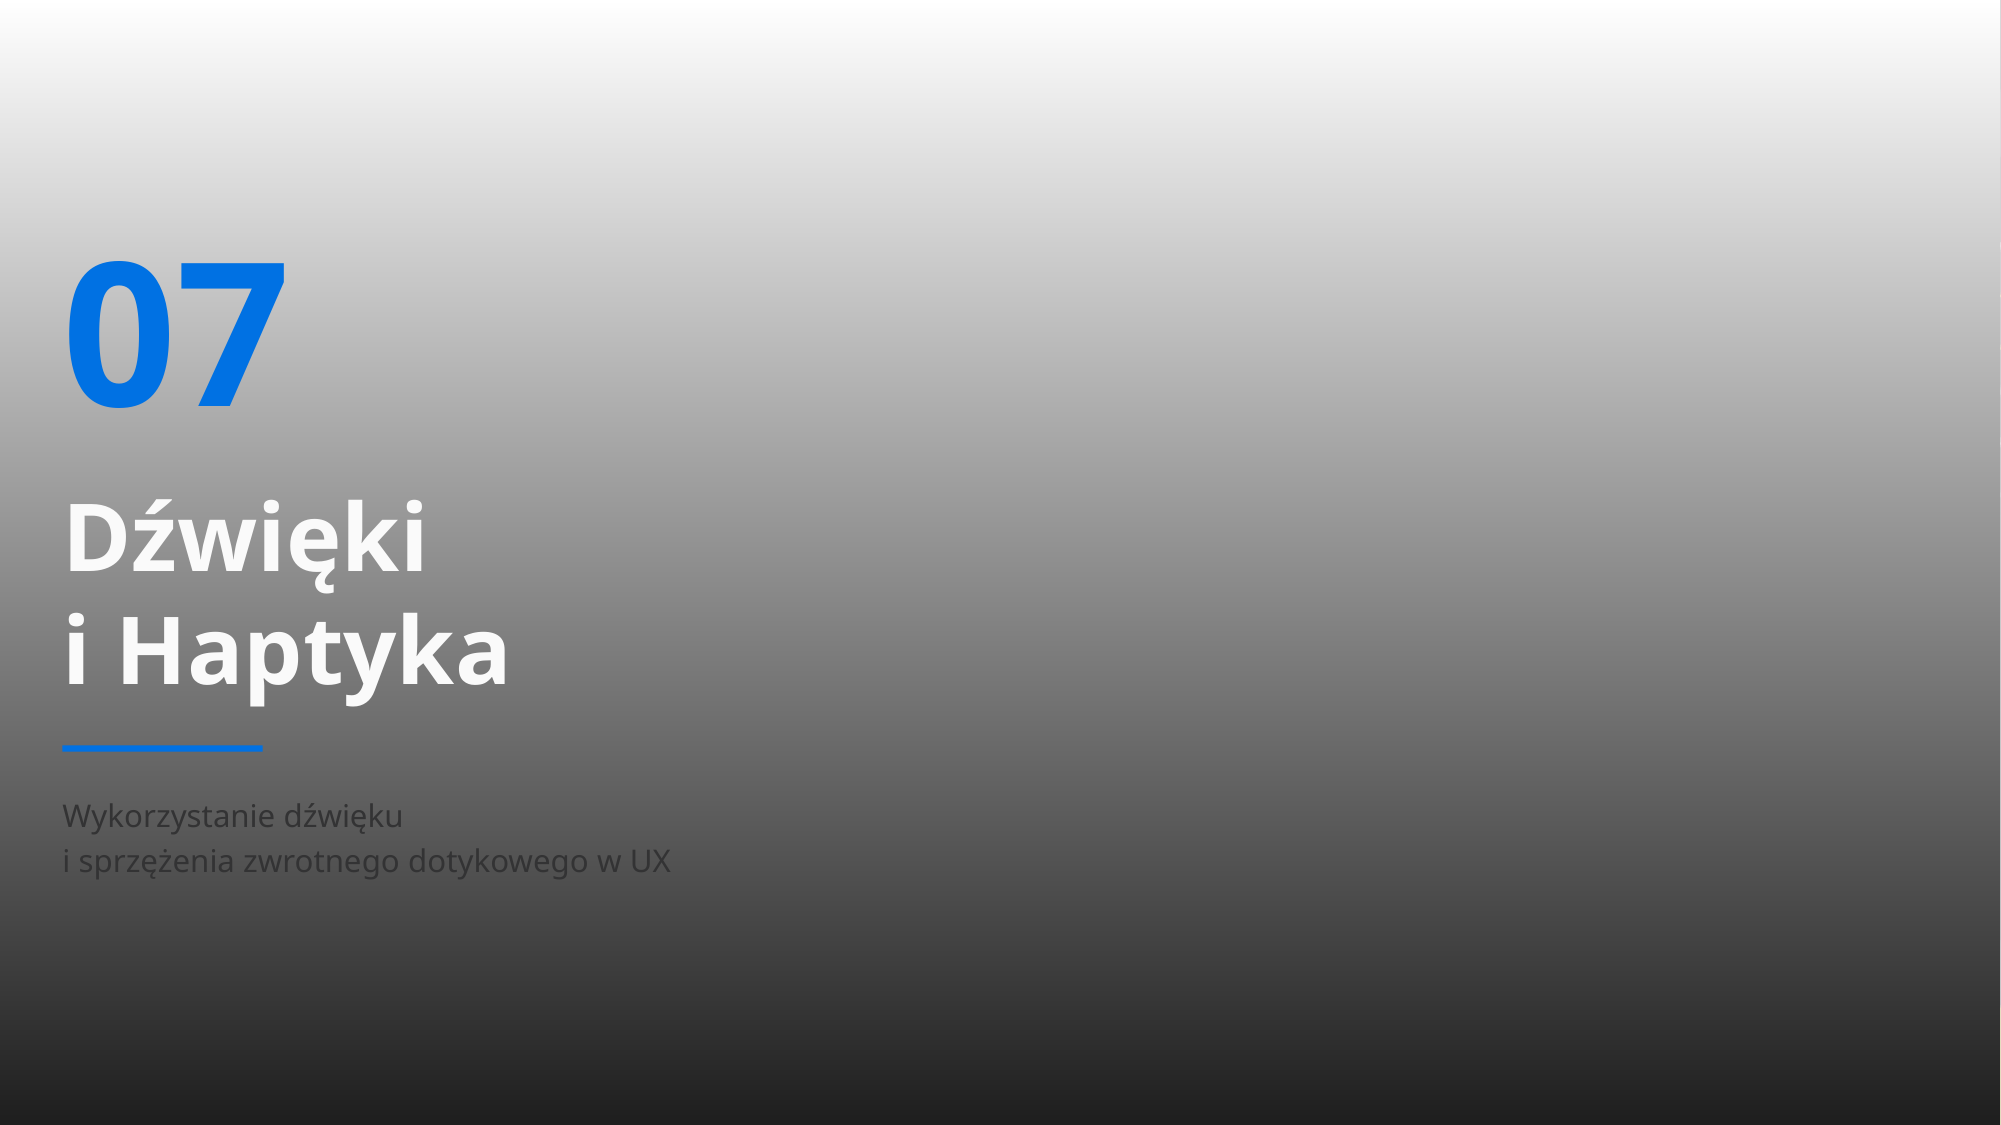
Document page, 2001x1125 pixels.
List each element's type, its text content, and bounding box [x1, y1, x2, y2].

text_box 07 [62, 248, 2000, 448]
text_box [0, 0, 2000, 1125]
text_box Wykorzystanie dźwięku i sprzężenia zwrotnego dotykowego w UX [62, 789, 978, 877]
text_box Dźwięki i Haptyka [62, 473, 1984, 708]
